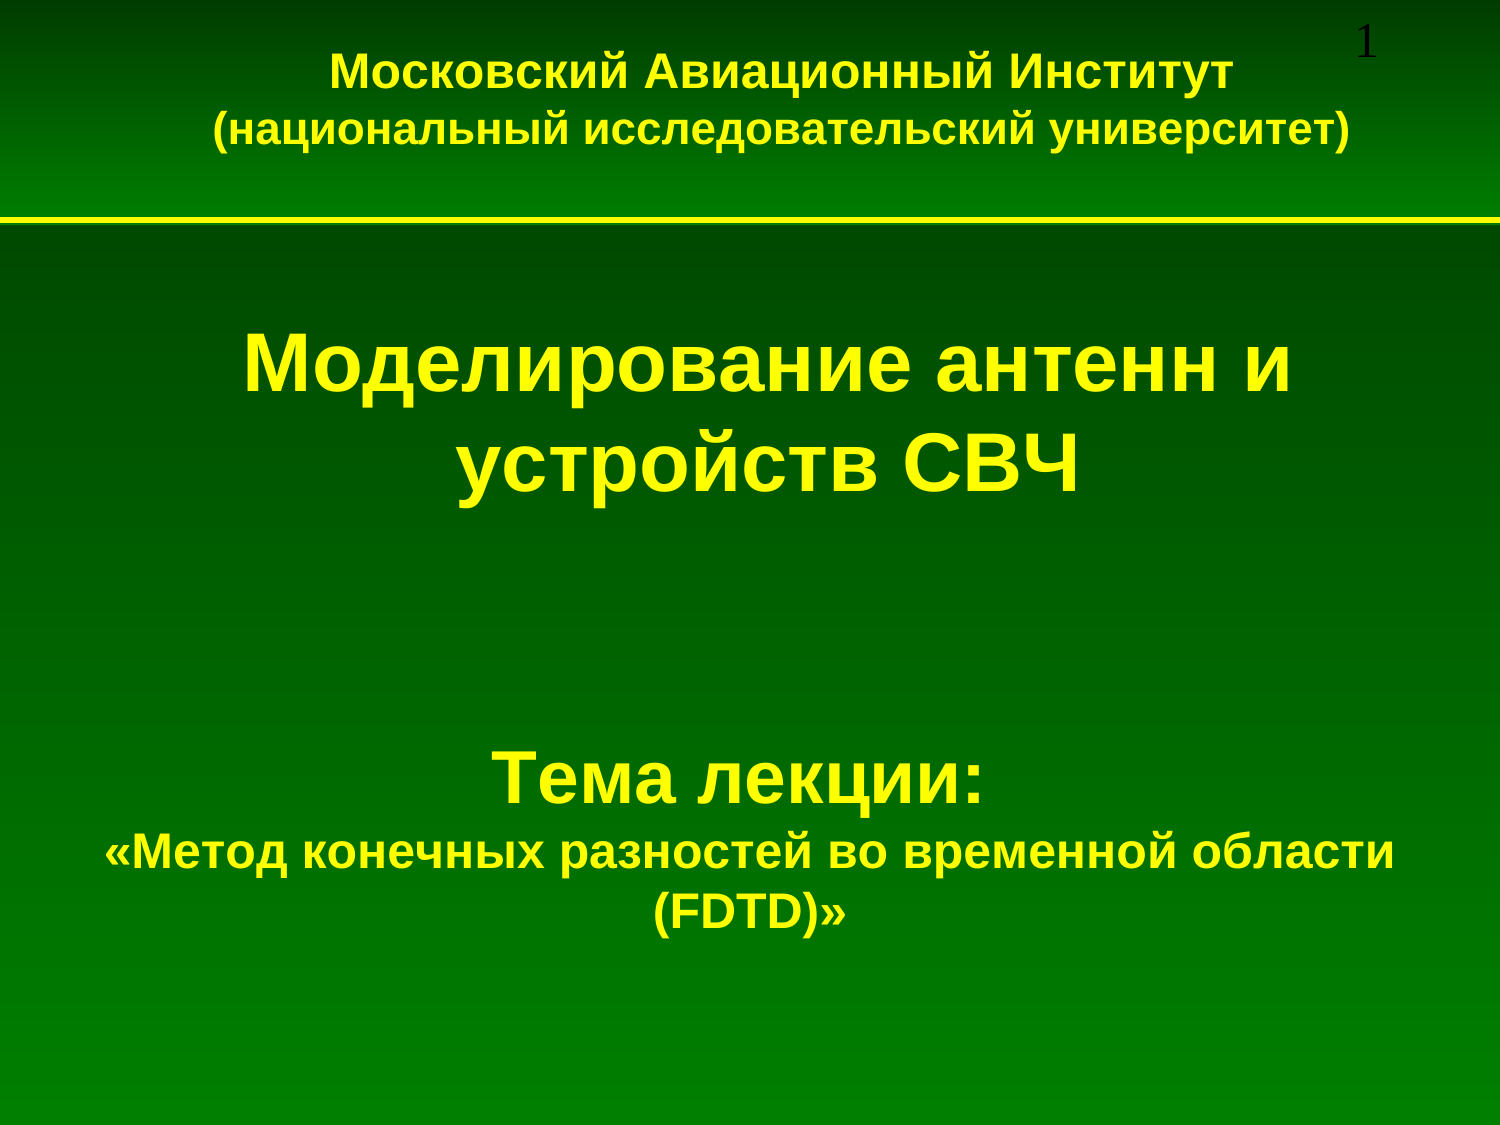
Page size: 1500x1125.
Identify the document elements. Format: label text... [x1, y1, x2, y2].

text_box Тема лекции: «Метод конечных разностей во временной области (FDTD)» [0, 633, 1500, 1033]
text_box Московский Авиационный Институт (национальный исследовательский университет) [153, 31, 1411, 162]
text_box Моделирование антенн и устройств СВЧ [37, 207, 1500, 608]
